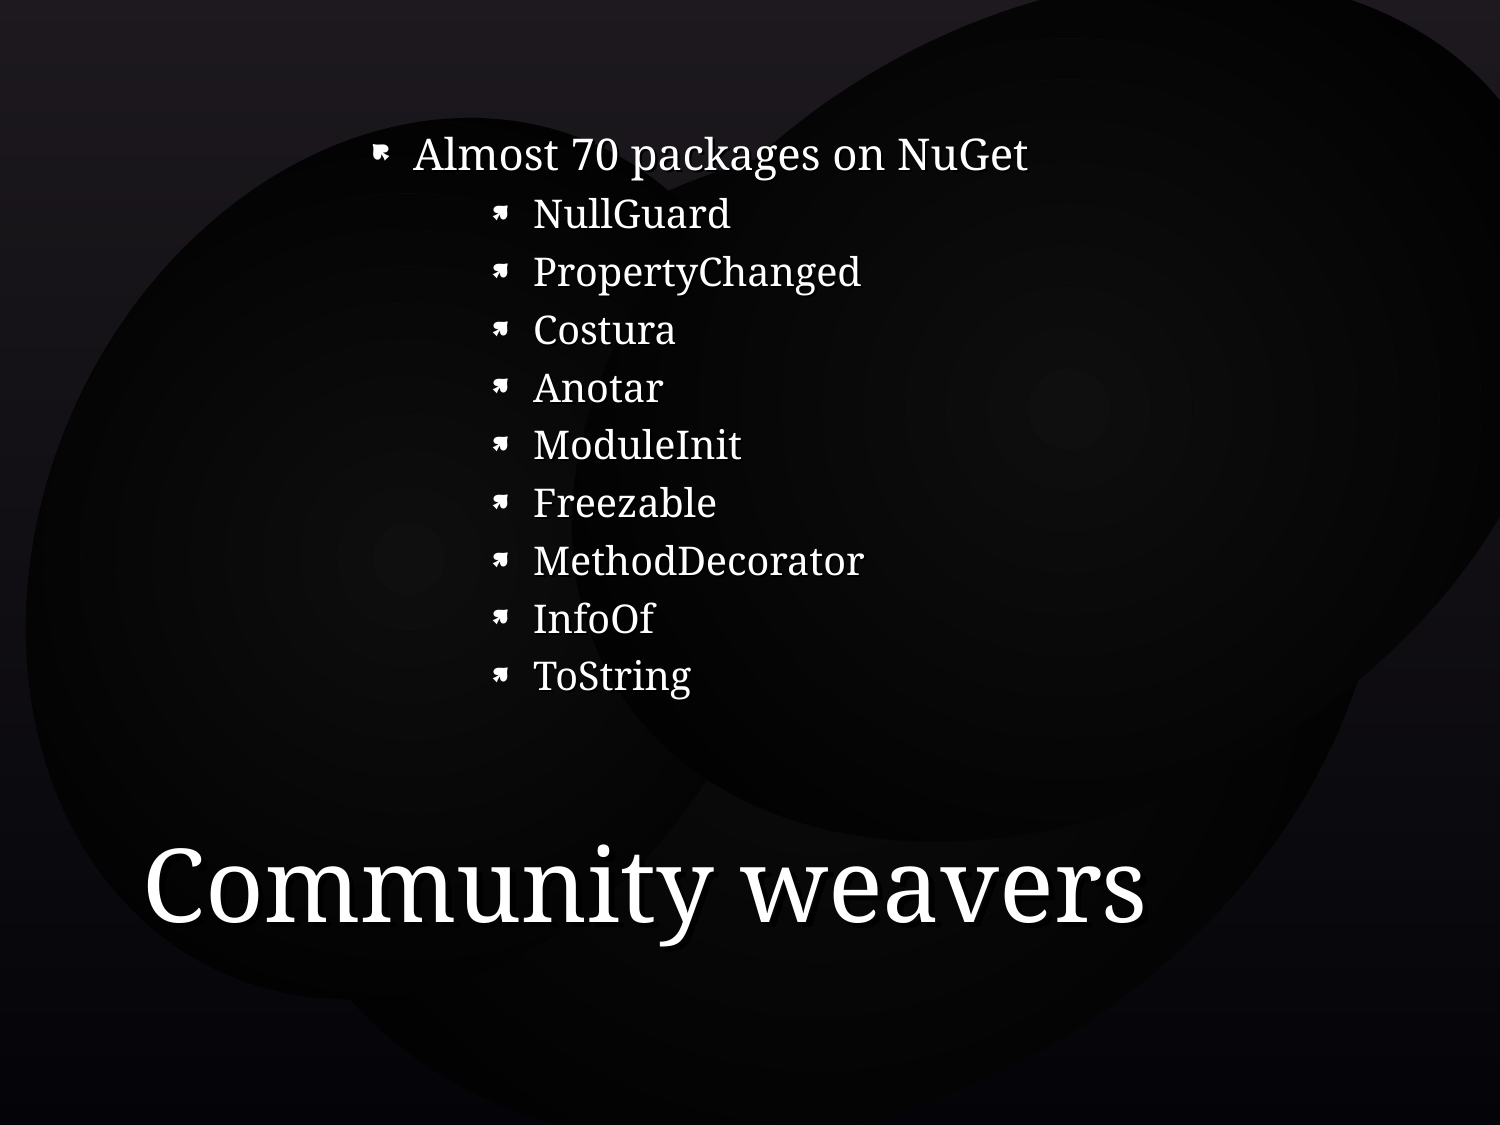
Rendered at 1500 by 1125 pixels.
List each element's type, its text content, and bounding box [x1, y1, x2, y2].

title Community weavers [127, 800, 1366, 951]
list Almost 70 packages on NuGet NullGuard PropertyChanged Costura Anotar ModuleInit Freezable MethodDecorator InfoOf ToString [350, 112, 1351, 713]
